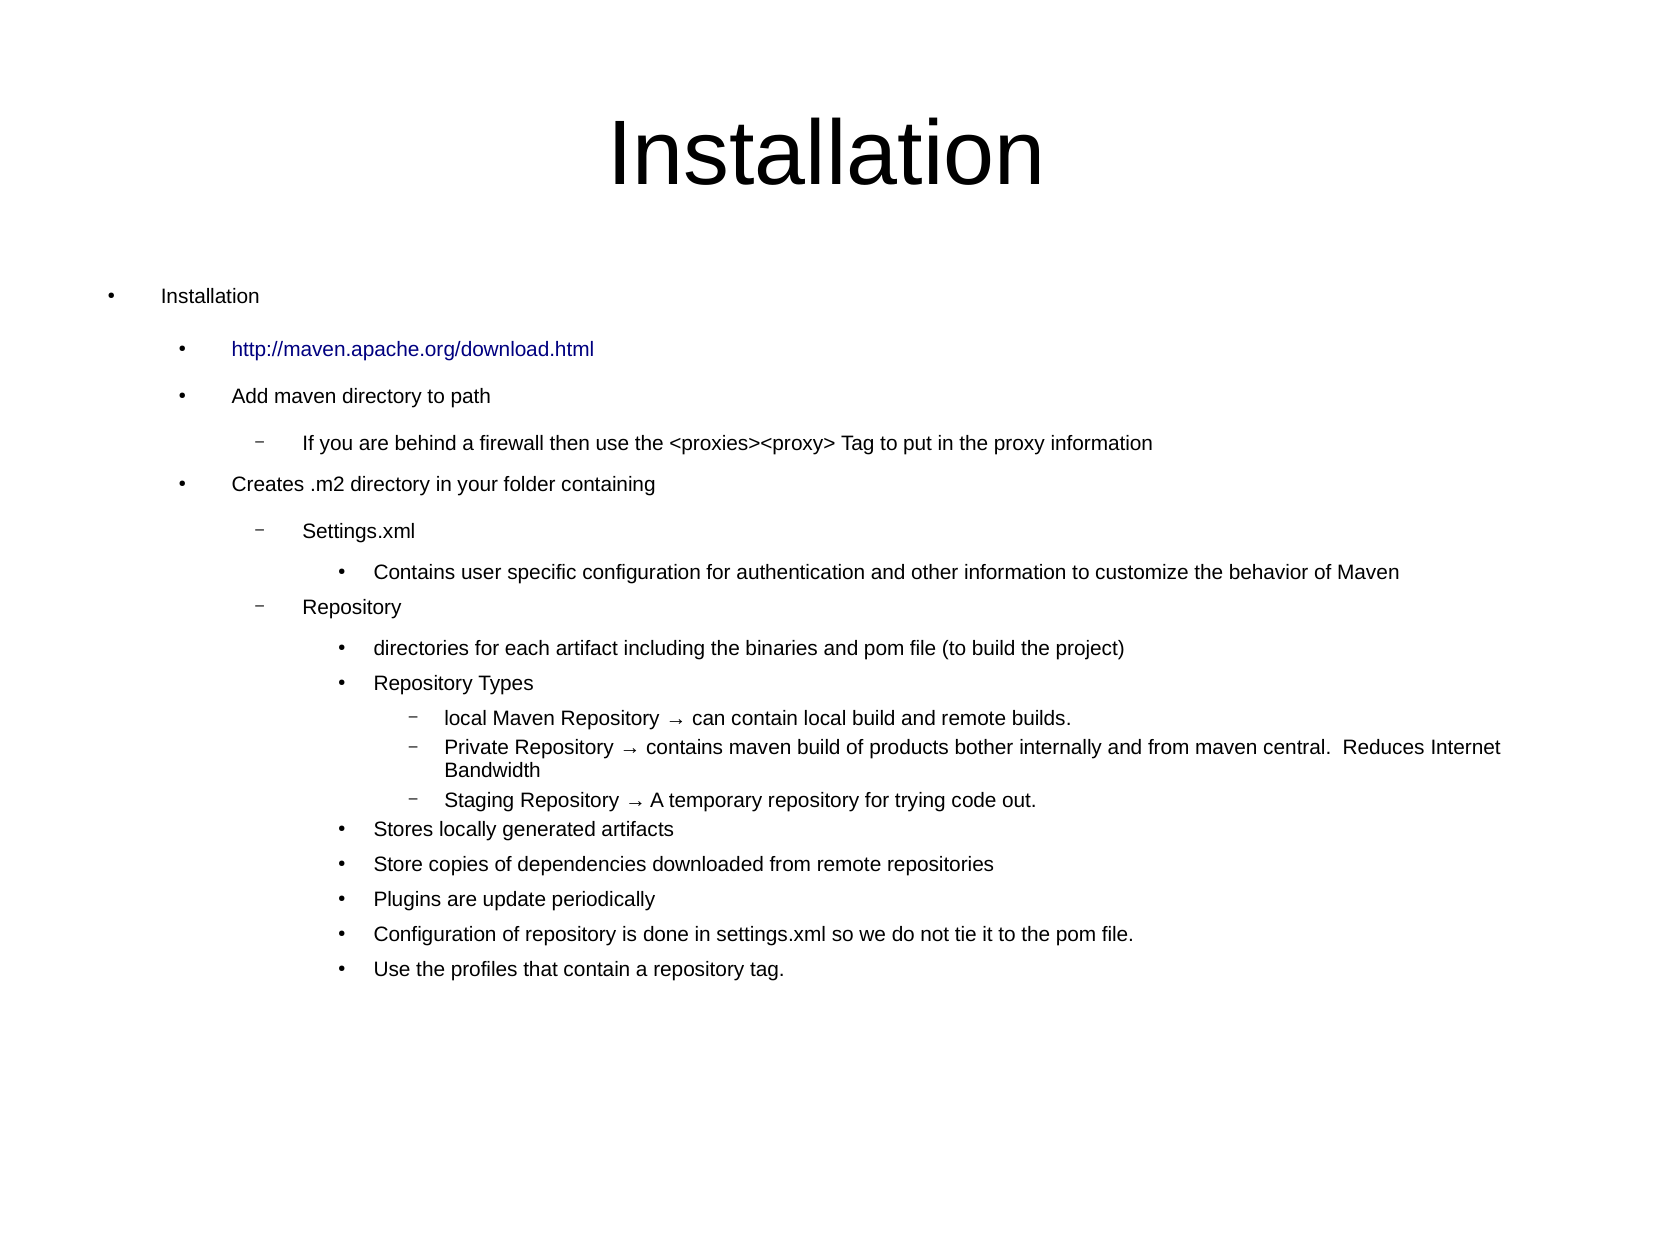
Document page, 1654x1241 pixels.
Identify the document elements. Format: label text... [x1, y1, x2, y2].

list Installation http://maven.apache.org/download.html Add maven directory to path If you are behind a firewall then use the <proxies><proxy> Tag to put in the proxy information Creates .m2 directory in your folder containing Settings.xml Contains user specific configuration for authentication and other information to customize the behavior of Maven Repository directories for each artifact including the binaries and pom file (to build the project) Repository Types local Maven Repository → can contain local build and remote builds. Private Repository → contains maven build of products bother internally and from maven central. Reduces Internet Bandwidth Staging Repository → A temporary repository for trying code out. Stores locally generated artifacts Store copies of dependencies downloaded from remote repositories Plugins are update periodically Configuration of repository is done in settings.xml so we do not tie it to the pom file. Use the profiles that contain a repository tag. [90, 285, 1579, 1216]
title Installation [82, 49, 1571, 257]
